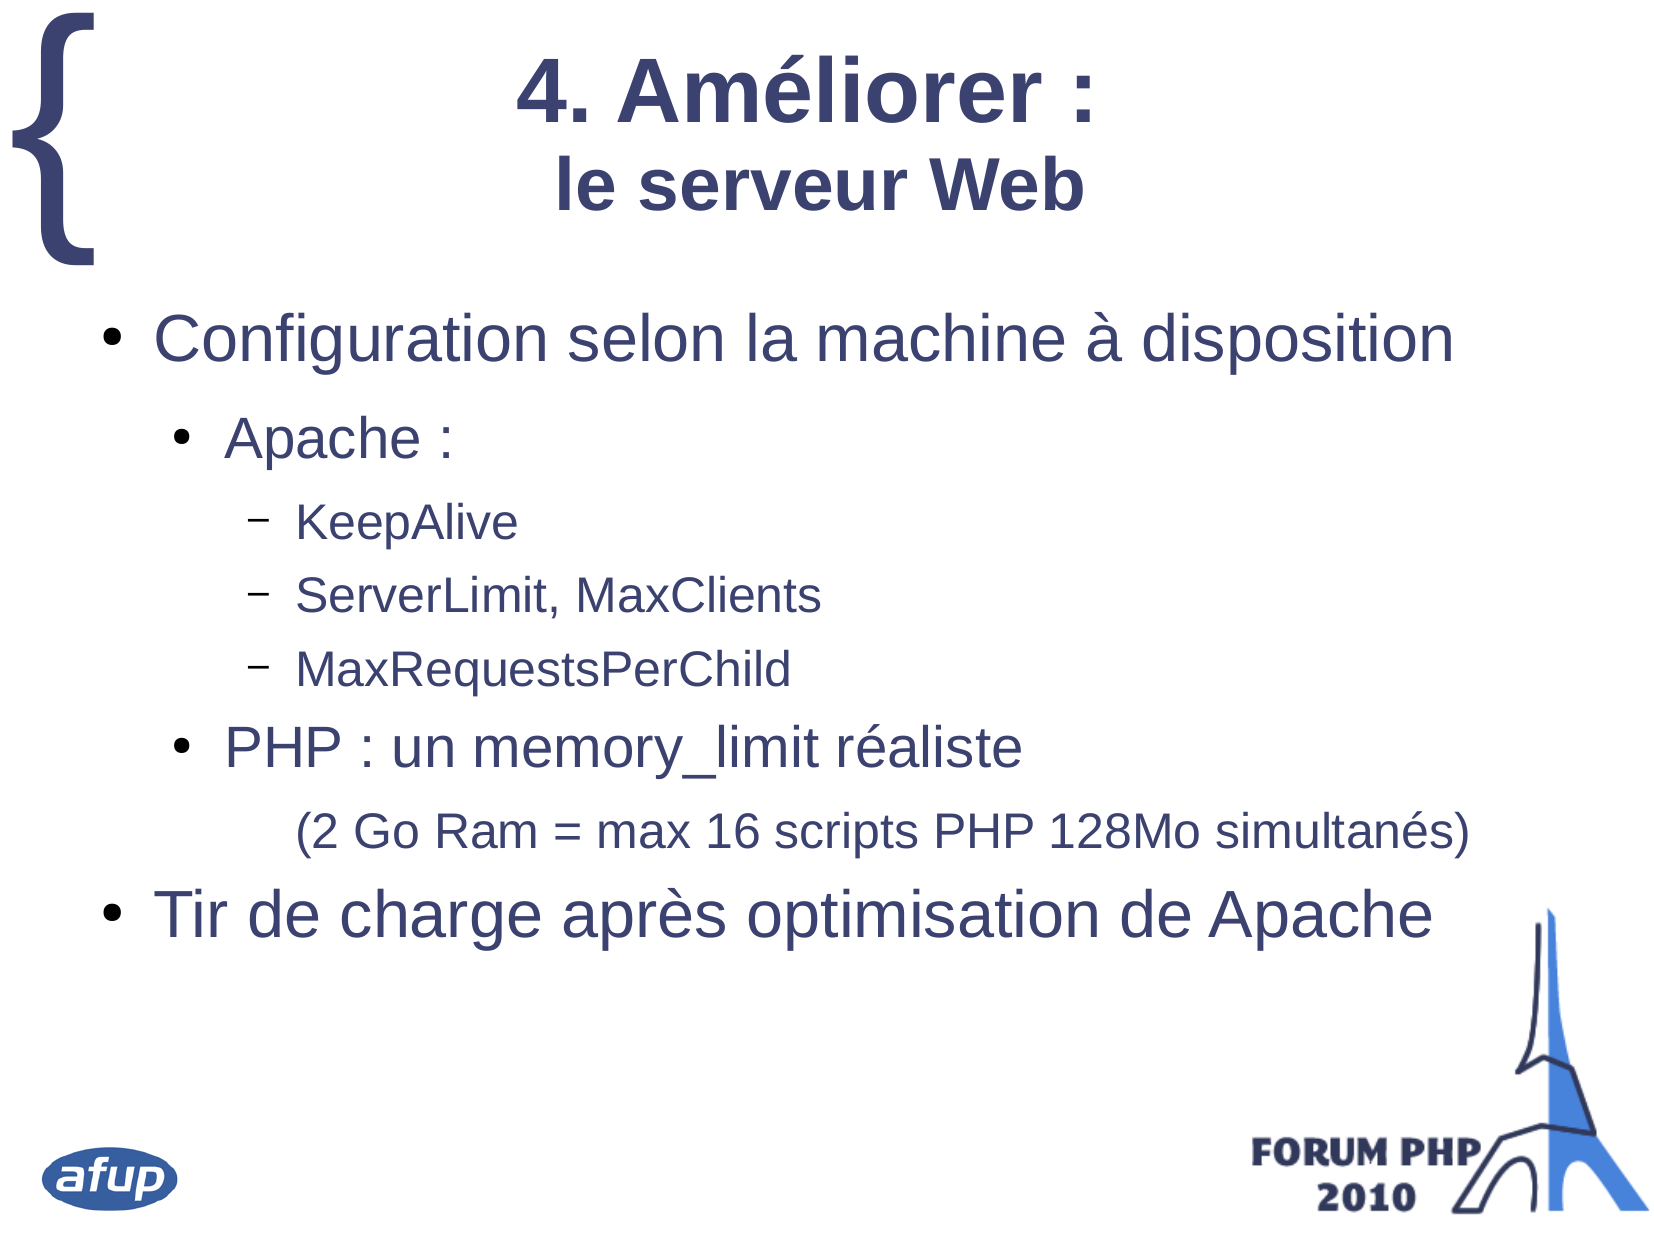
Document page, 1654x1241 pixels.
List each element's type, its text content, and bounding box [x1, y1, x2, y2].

picture [1240, 872, 1650, 1241]
list Configuration selon la machine à disposition Apache : KeepAlive ServerLimit, MaxClients MaxRequestsPerChild PHP : un memory_limit réaliste (2 Go Ram = max 16 scripts PHP 128Mo simultanés) Tir de charge après optimisation de Apache [82, 301, 1571, 1056]
title 4. Améliorer : le serveur Web [76, 36, 1565, 229]
picture [41, 1146, 178, 1211]
